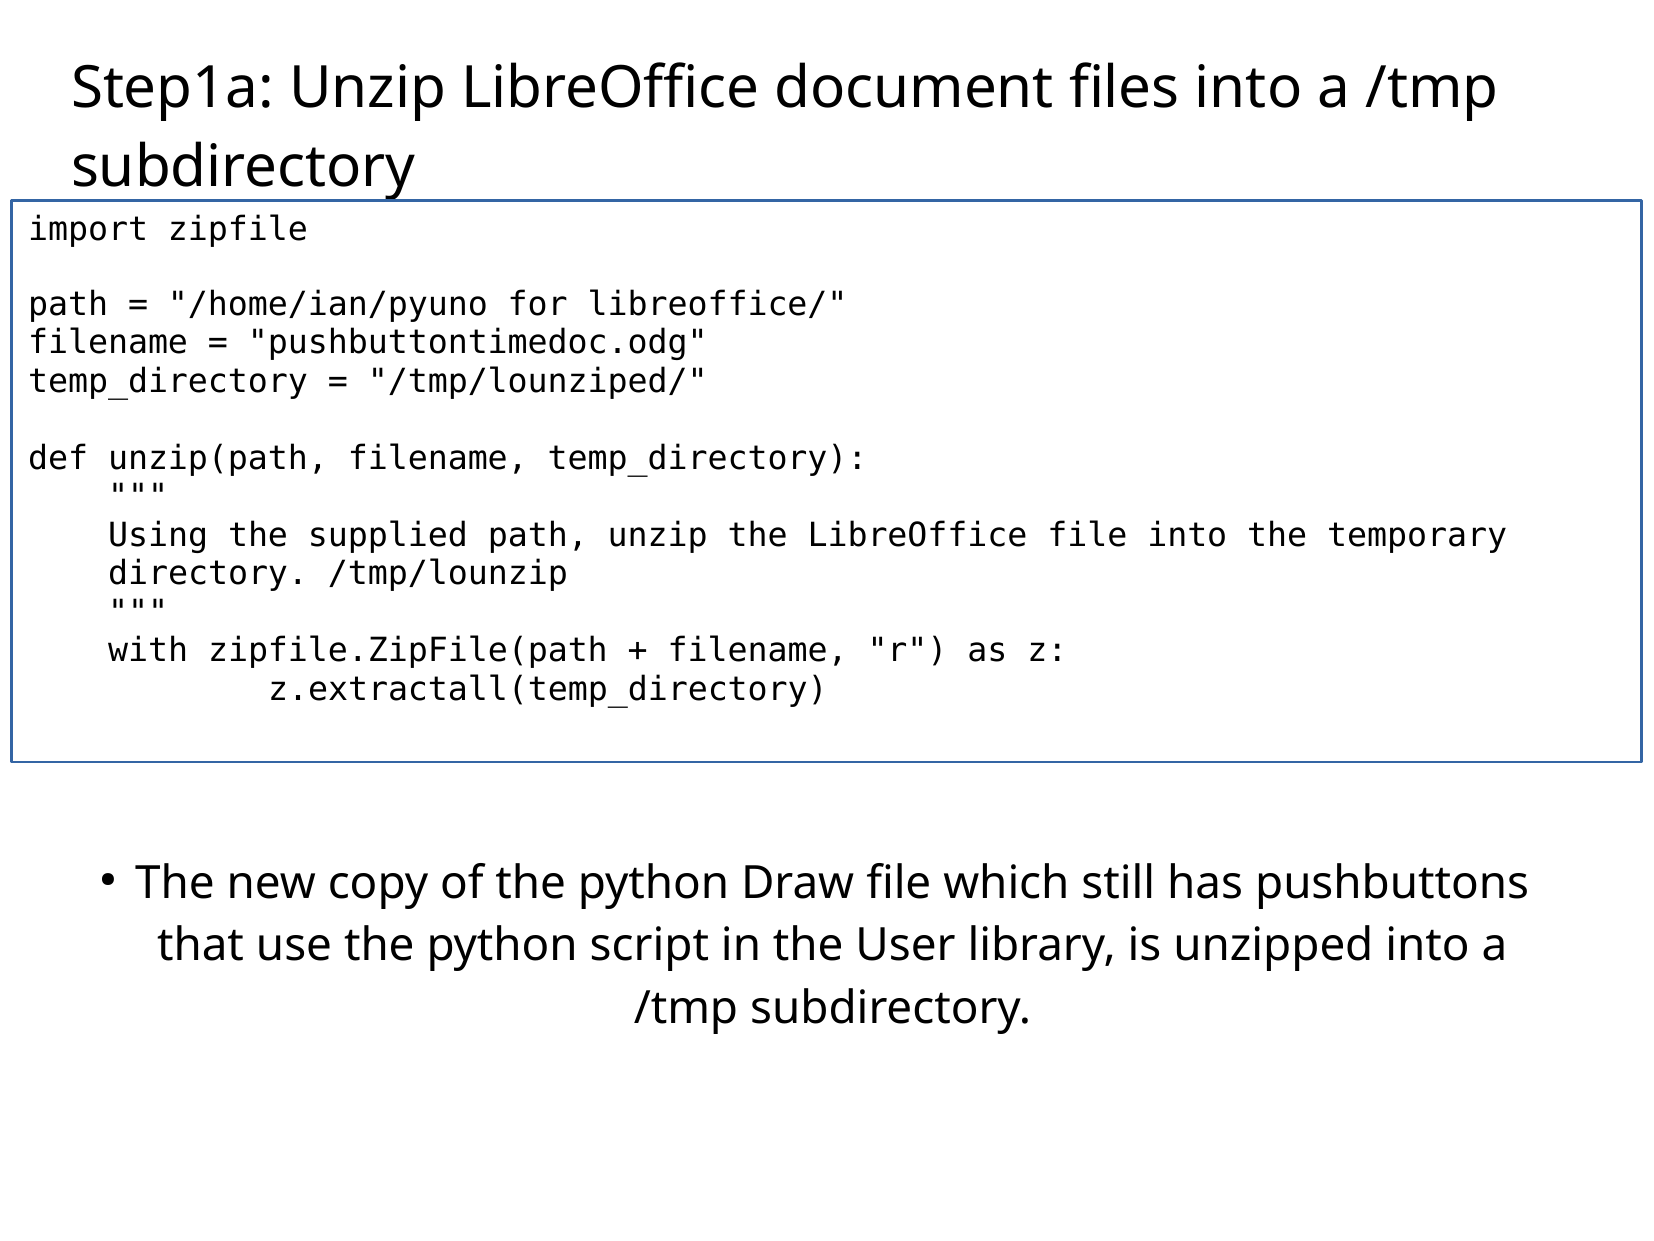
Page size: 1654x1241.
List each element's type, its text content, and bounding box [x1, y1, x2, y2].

text_box The new copy of the python Draw file which still has pushbuttons that use the python script in the User library, is unzipped into a /tmp subdirectory. [70, 791, 1559, 1158]
text_box import zipfile path = "/home/ian/pyuno for libreoffice/" filename = "pushbuttontimedoc.odg" temp_directory = "/tmp/lounziped/" def unzip(path, filename, temp_directory): """ Using the supplied path, unzip the LibreOffice file into the temporary directory. /tmp/lounzip """ with zipfile.ZipFile(path + filename, "r") as z: z.extractall(temp_directory) [11, 200, 1642, 762]
title Step1a: Unzip LibreOffice document files into a /tmp subdirectory [70, 60, 1560, 189]
